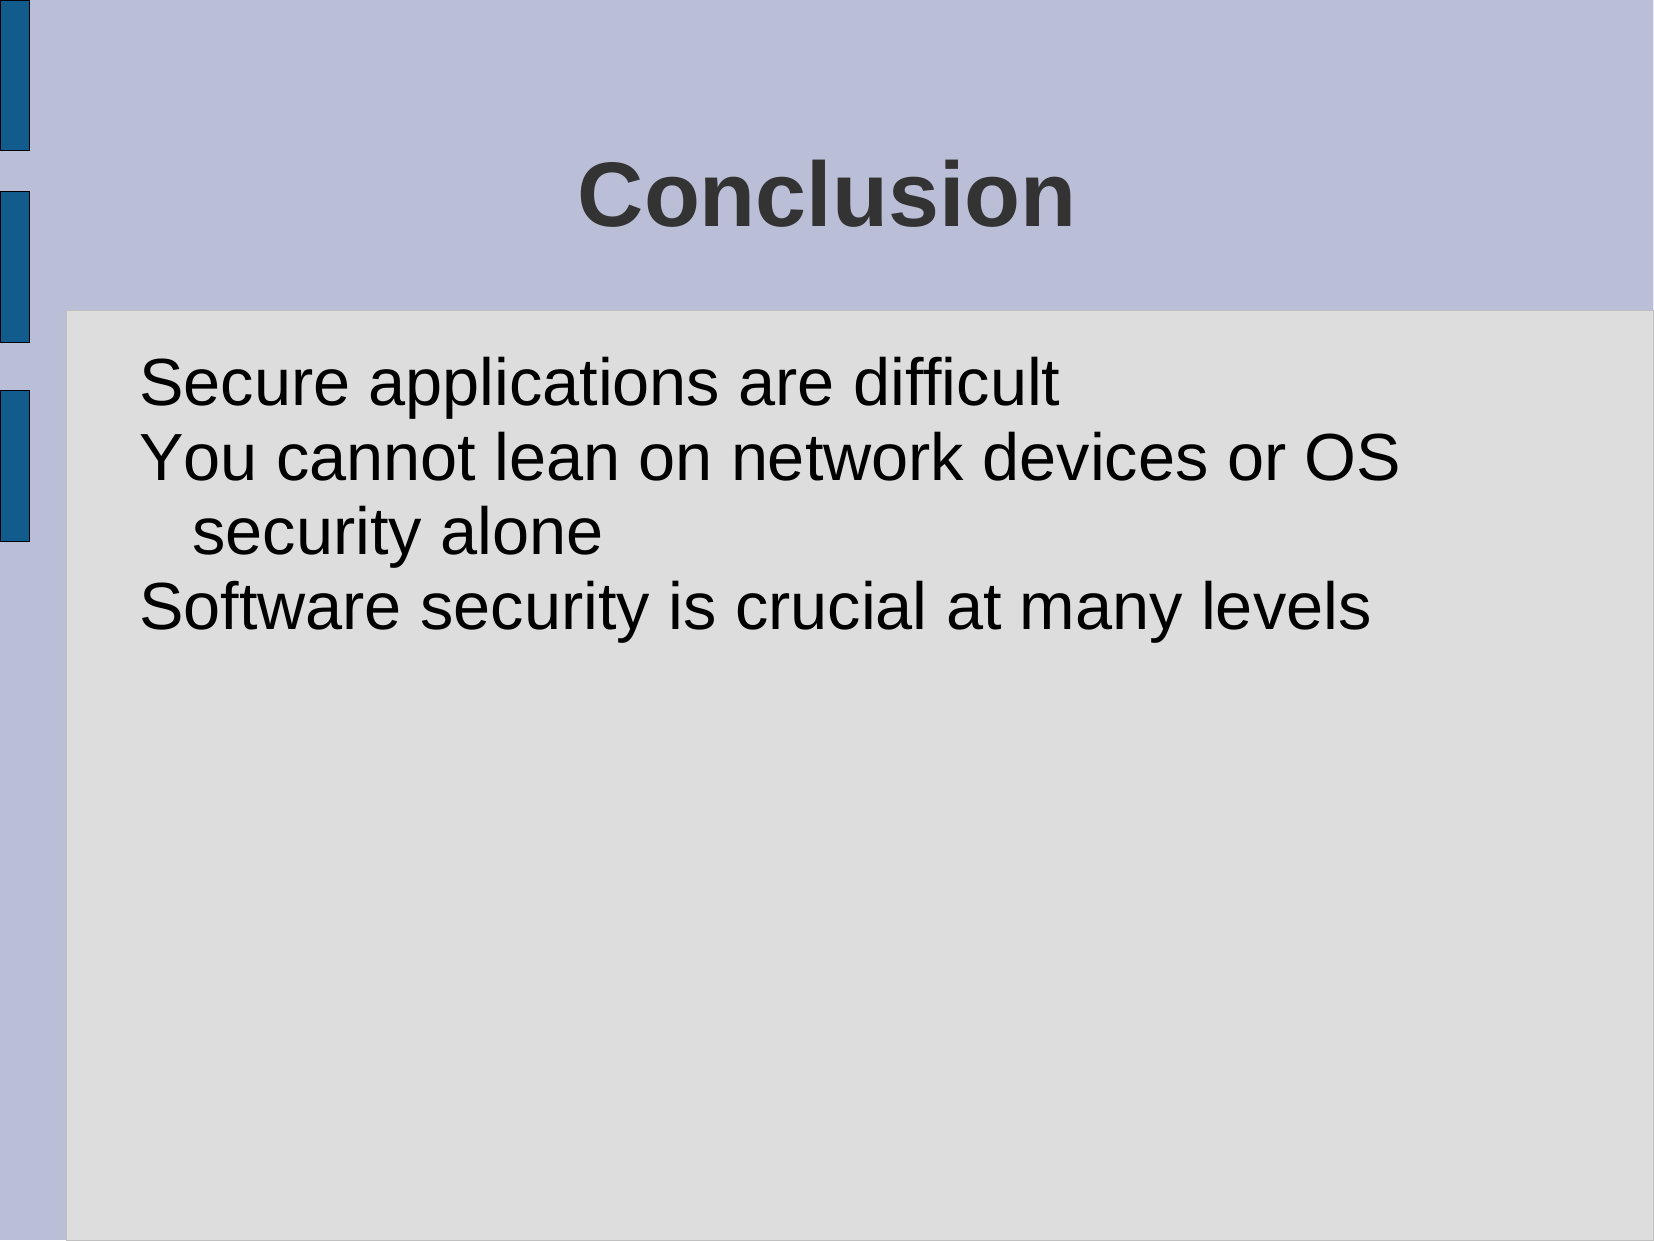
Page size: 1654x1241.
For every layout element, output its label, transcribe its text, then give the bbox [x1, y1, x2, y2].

title Conclusion [121, 91, 1534, 299]
list Secure applications are difficult You cannot lean on network devices or OS security alone Software security is crucial at many levels [121, 344, 1534, 1127]
